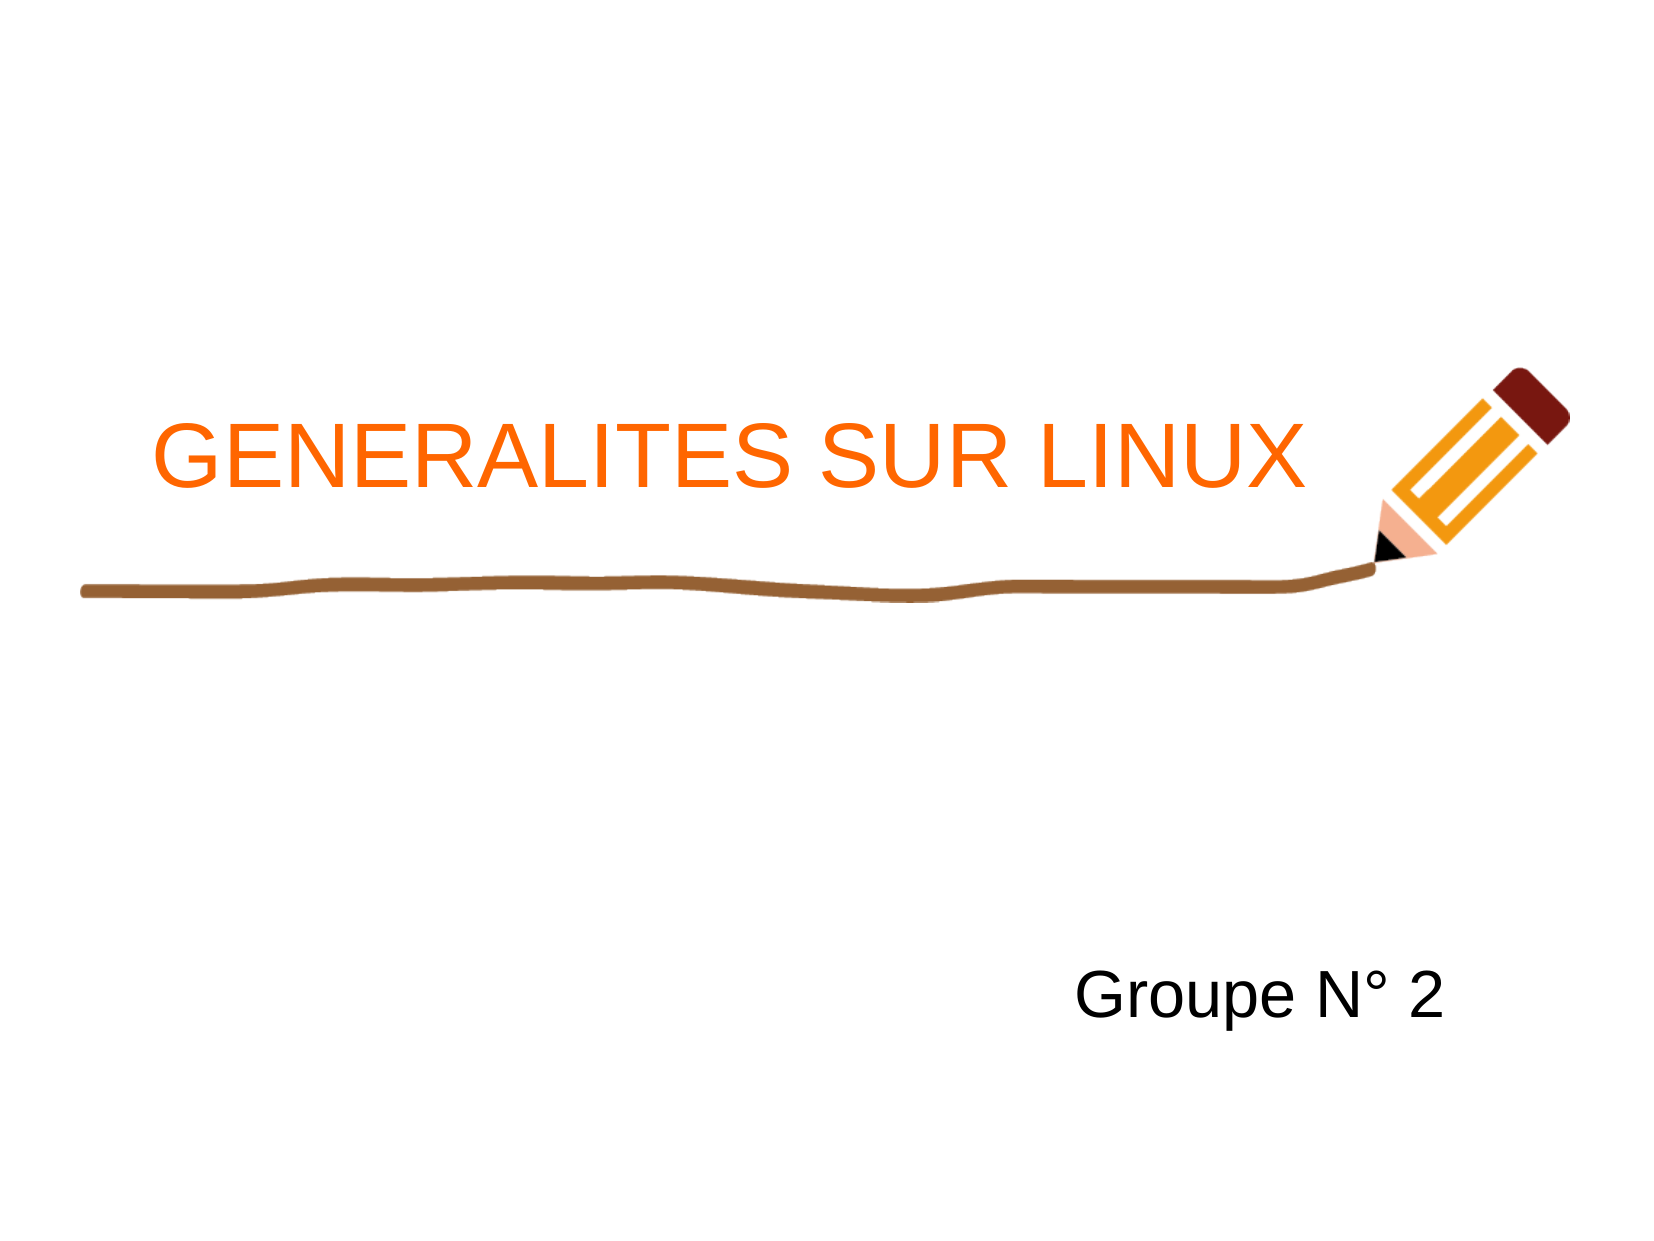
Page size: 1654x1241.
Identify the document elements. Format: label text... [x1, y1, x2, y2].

title GENERALITES SUR LINUX [82, 352, 1379, 560]
picture [80, 367, 1570, 603]
list Groupe N° 2 [1003, 945, 1536, 1087]
